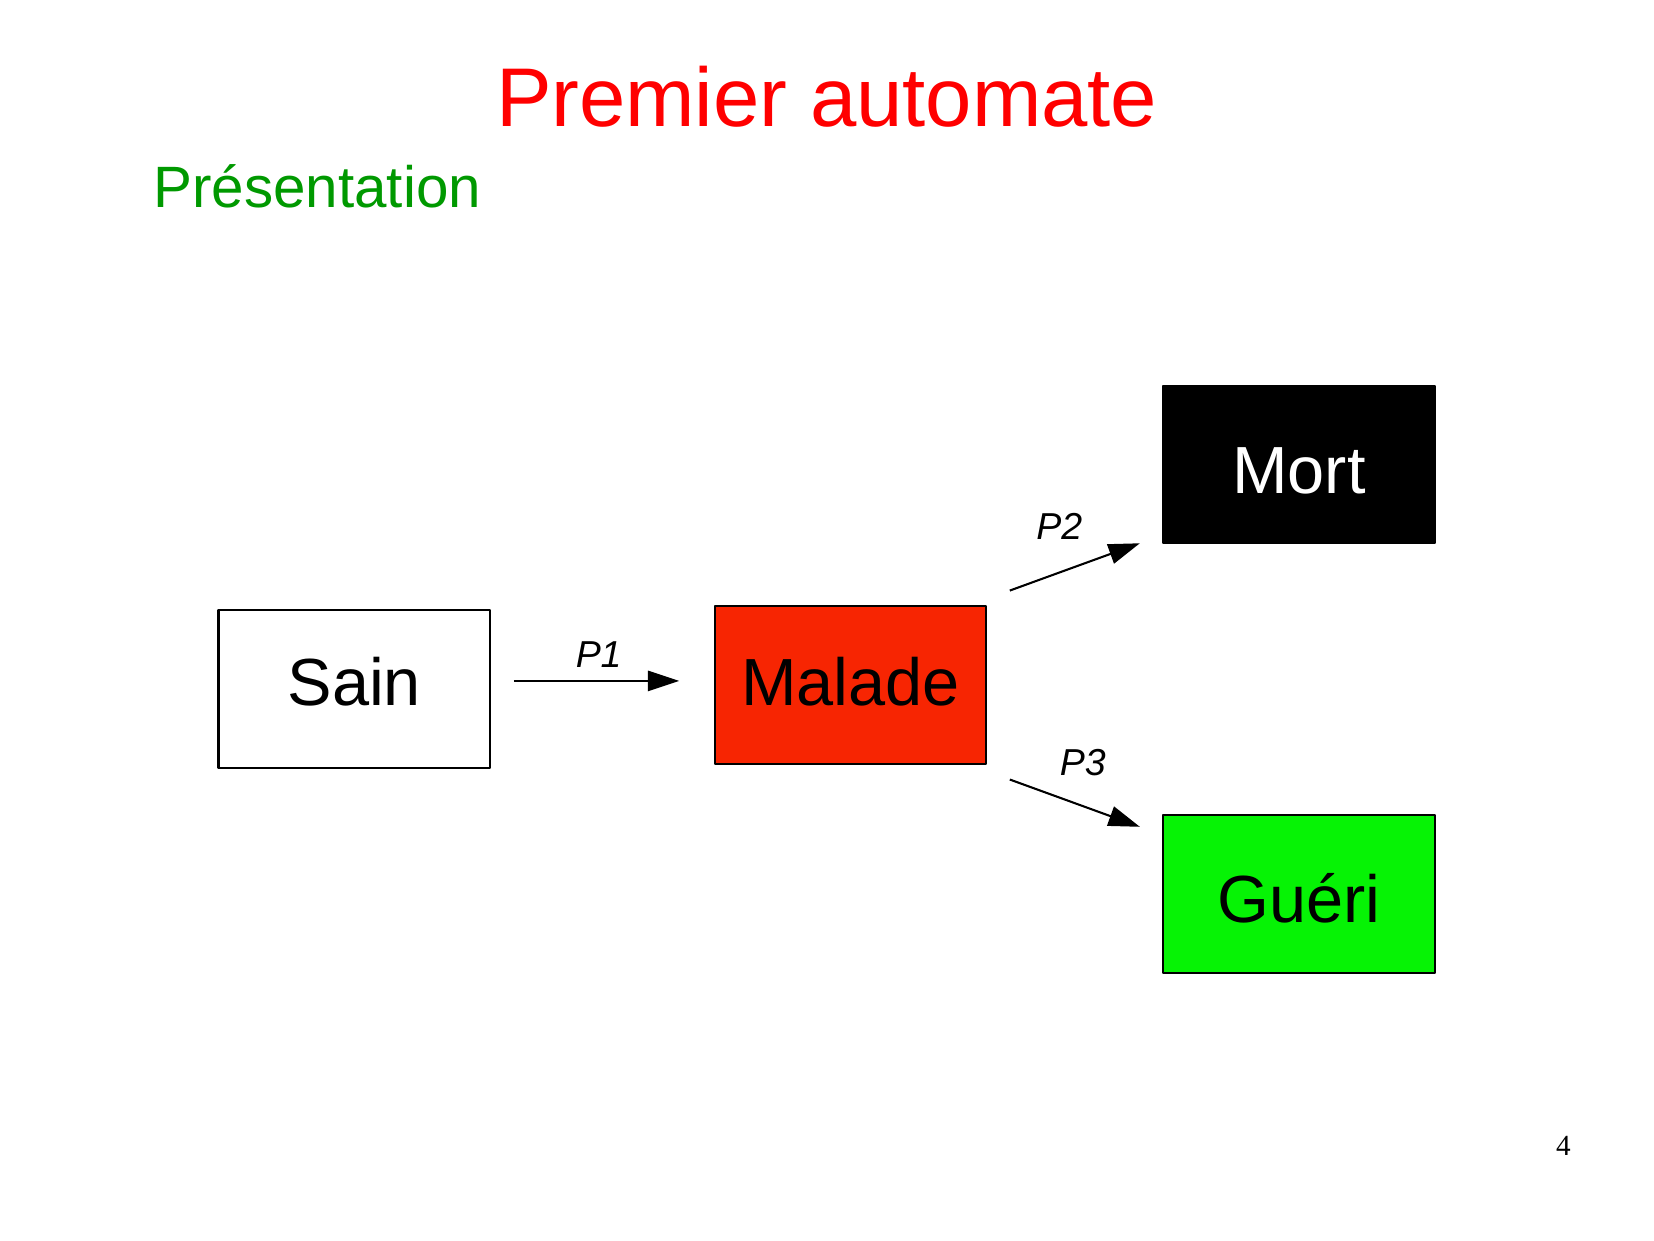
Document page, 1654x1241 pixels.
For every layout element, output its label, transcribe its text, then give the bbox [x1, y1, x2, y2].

text_box P2 [1021, 498, 1105, 556]
text_box P3 [1045, 734, 1128, 792]
title Premier automate [82, 0, 1571, 154]
text_box P1 [561, 625, 644, 683]
text_box Guéri [1163, 854, 1436, 1013]
text_box [714, 605, 987, 637]
text_box [1163, 385, 1436, 425]
text_box Mort [1163, 425, 1436, 583]
text_box Malade [714, 637, 987, 796]
text_box Sain [218, 637, 491, 796]
list Présentation [82, 154, 1571, 875]
text_box [1163, 814, 1436, 854]
